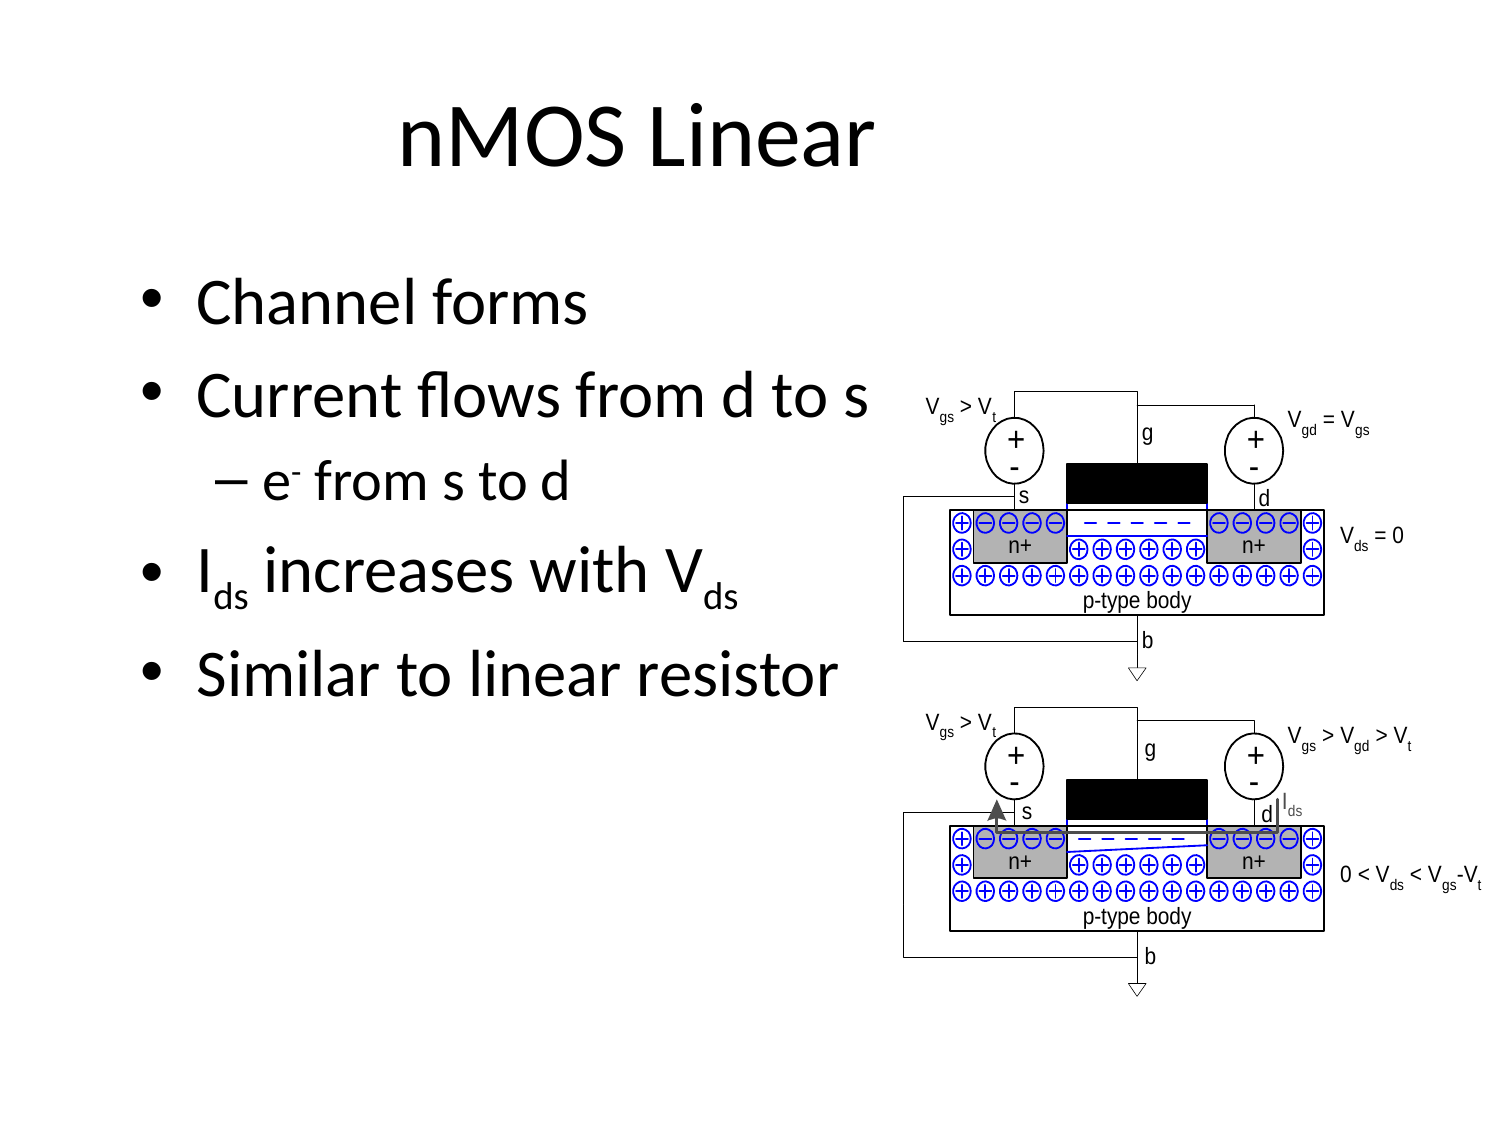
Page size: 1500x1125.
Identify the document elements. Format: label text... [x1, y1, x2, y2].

chart [900, 375, 1500, 1001]
title nMOS Linear [0, 87, 1275, 200]
list Channel forms Current flows from d to s e- from s to d Ids increases with Vds Similar to linear resistor [125, 249, 1401, 1000]
